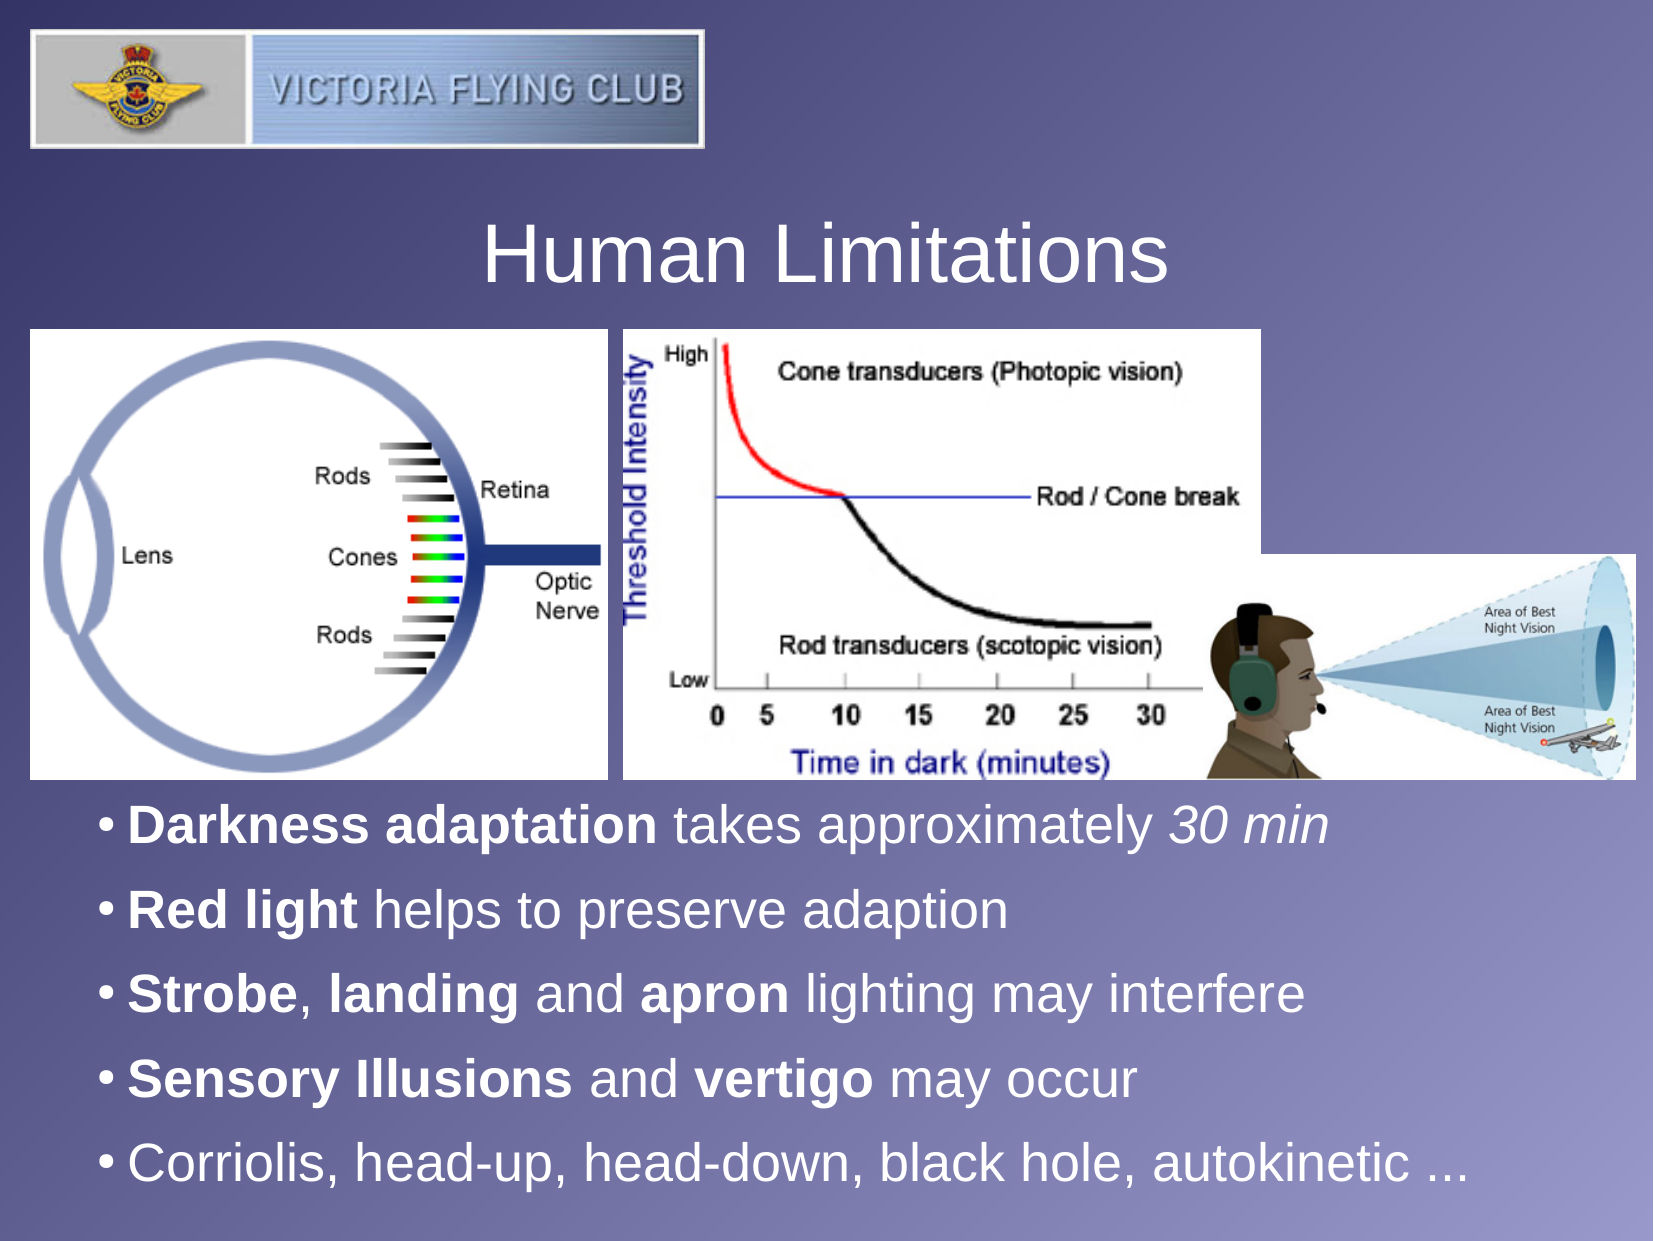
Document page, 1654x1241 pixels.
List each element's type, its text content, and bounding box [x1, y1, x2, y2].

title Human Limitations [82, 150, 1571, 358]
picture [30, 329, 608, 781]
list Darkness adaptation takes approximately 30 min Red light helps to preserve adaption Strobe, landing and apron lighting may interfere Sensory Illusions and vertigo may occur Corriolis, head-up, head-down, black hole, autokinetic ... [82, 795, 1571, 1201]
picture [30, 29, 705, 149]
picture [623, 329, 1636, 781]
